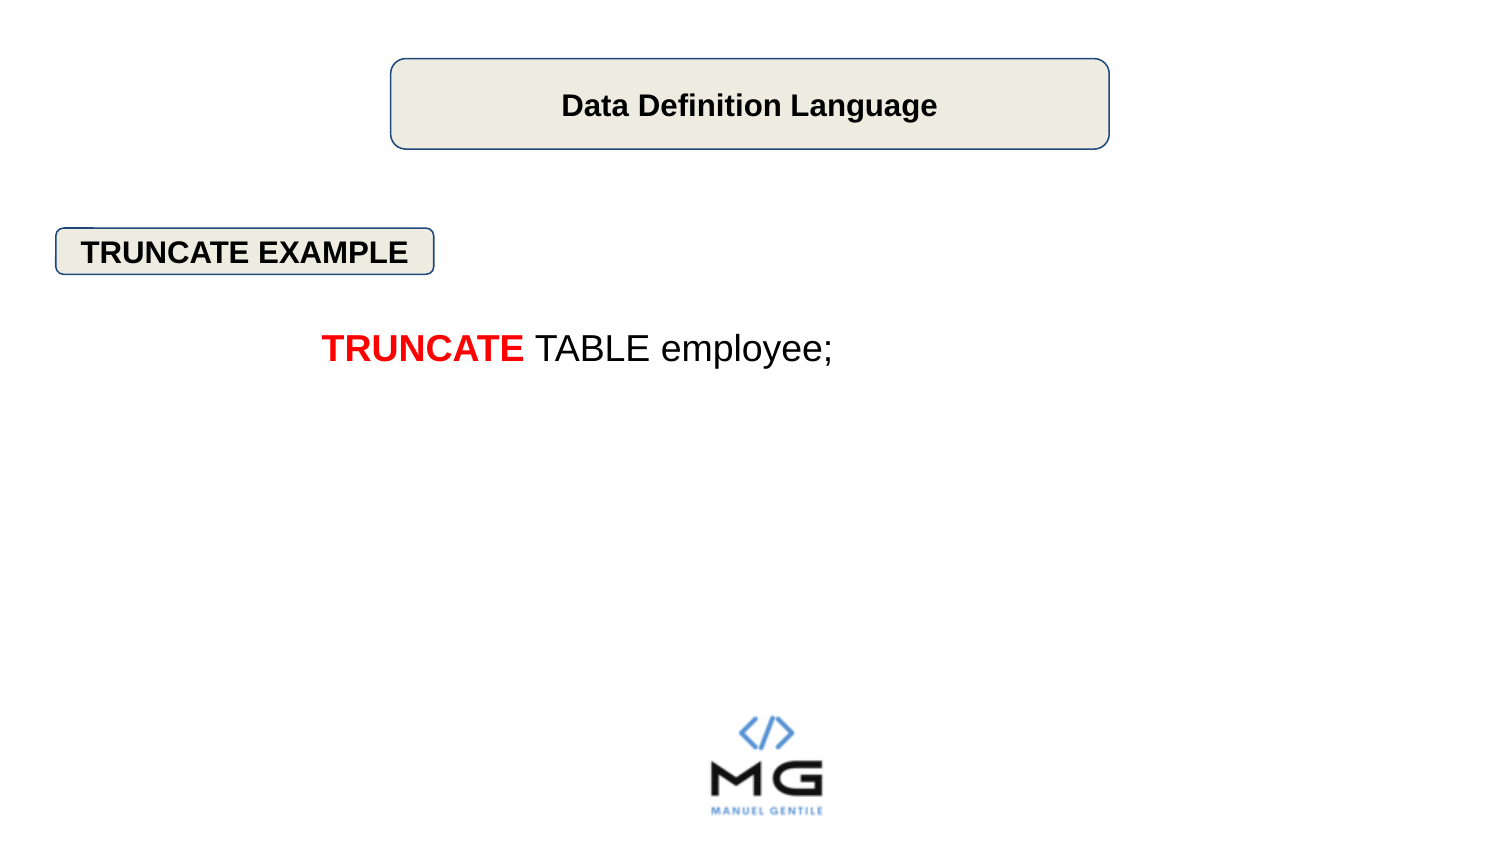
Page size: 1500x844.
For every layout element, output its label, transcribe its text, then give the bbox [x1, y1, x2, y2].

text_box TRUNCATE EXAMPLE [55, 228, 434, 275]
text_box TRUNCATE TABLE employee; [306, 308, 1074, 379]
picture [688, 687, 846, 844]
text_box Data Definition Language [390, 58, 1110, 150]
